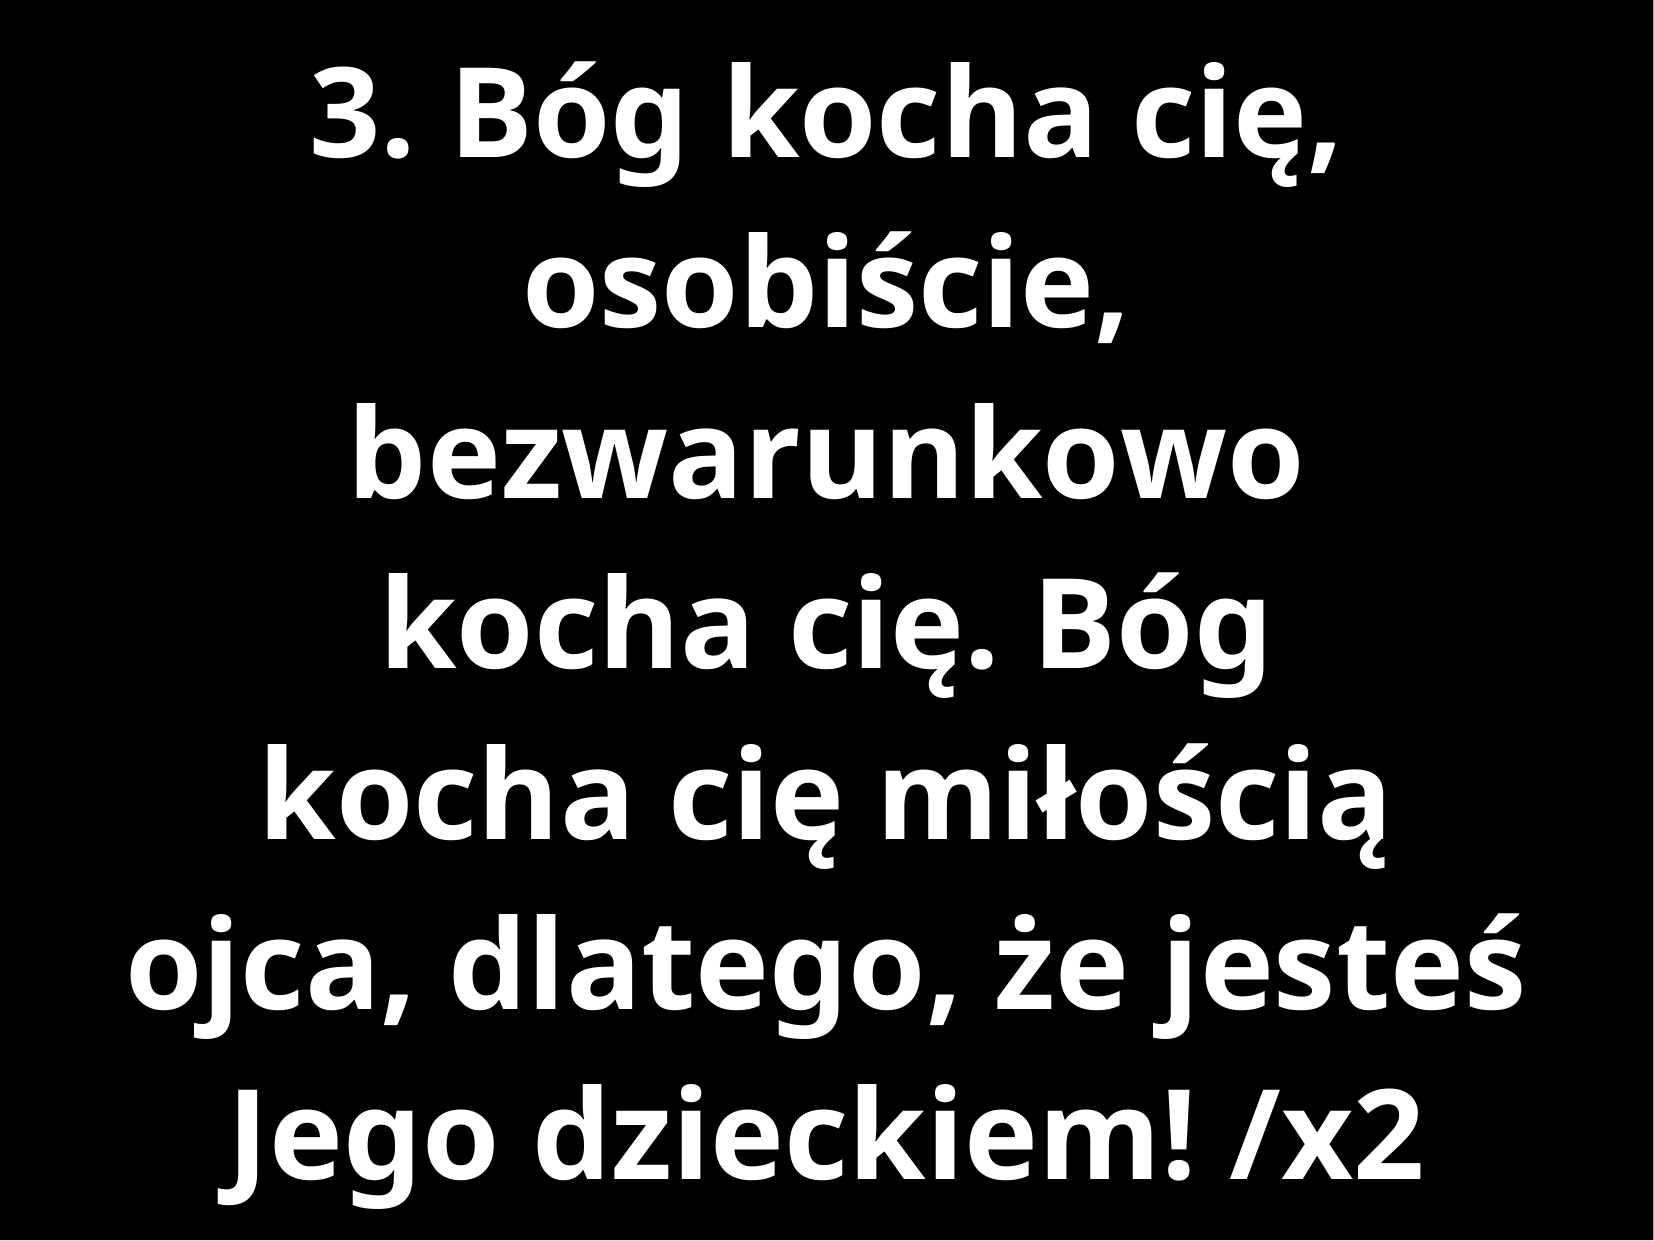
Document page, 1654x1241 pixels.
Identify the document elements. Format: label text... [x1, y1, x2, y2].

title 3. Bóg kocha cię, osobiście, bezwarunkowo kocha cię. Bóg kocha cię miłością ojca, dlatego, że jesteś Jego dzieckiem! /x2 [0, 0, 1654, 1241]
